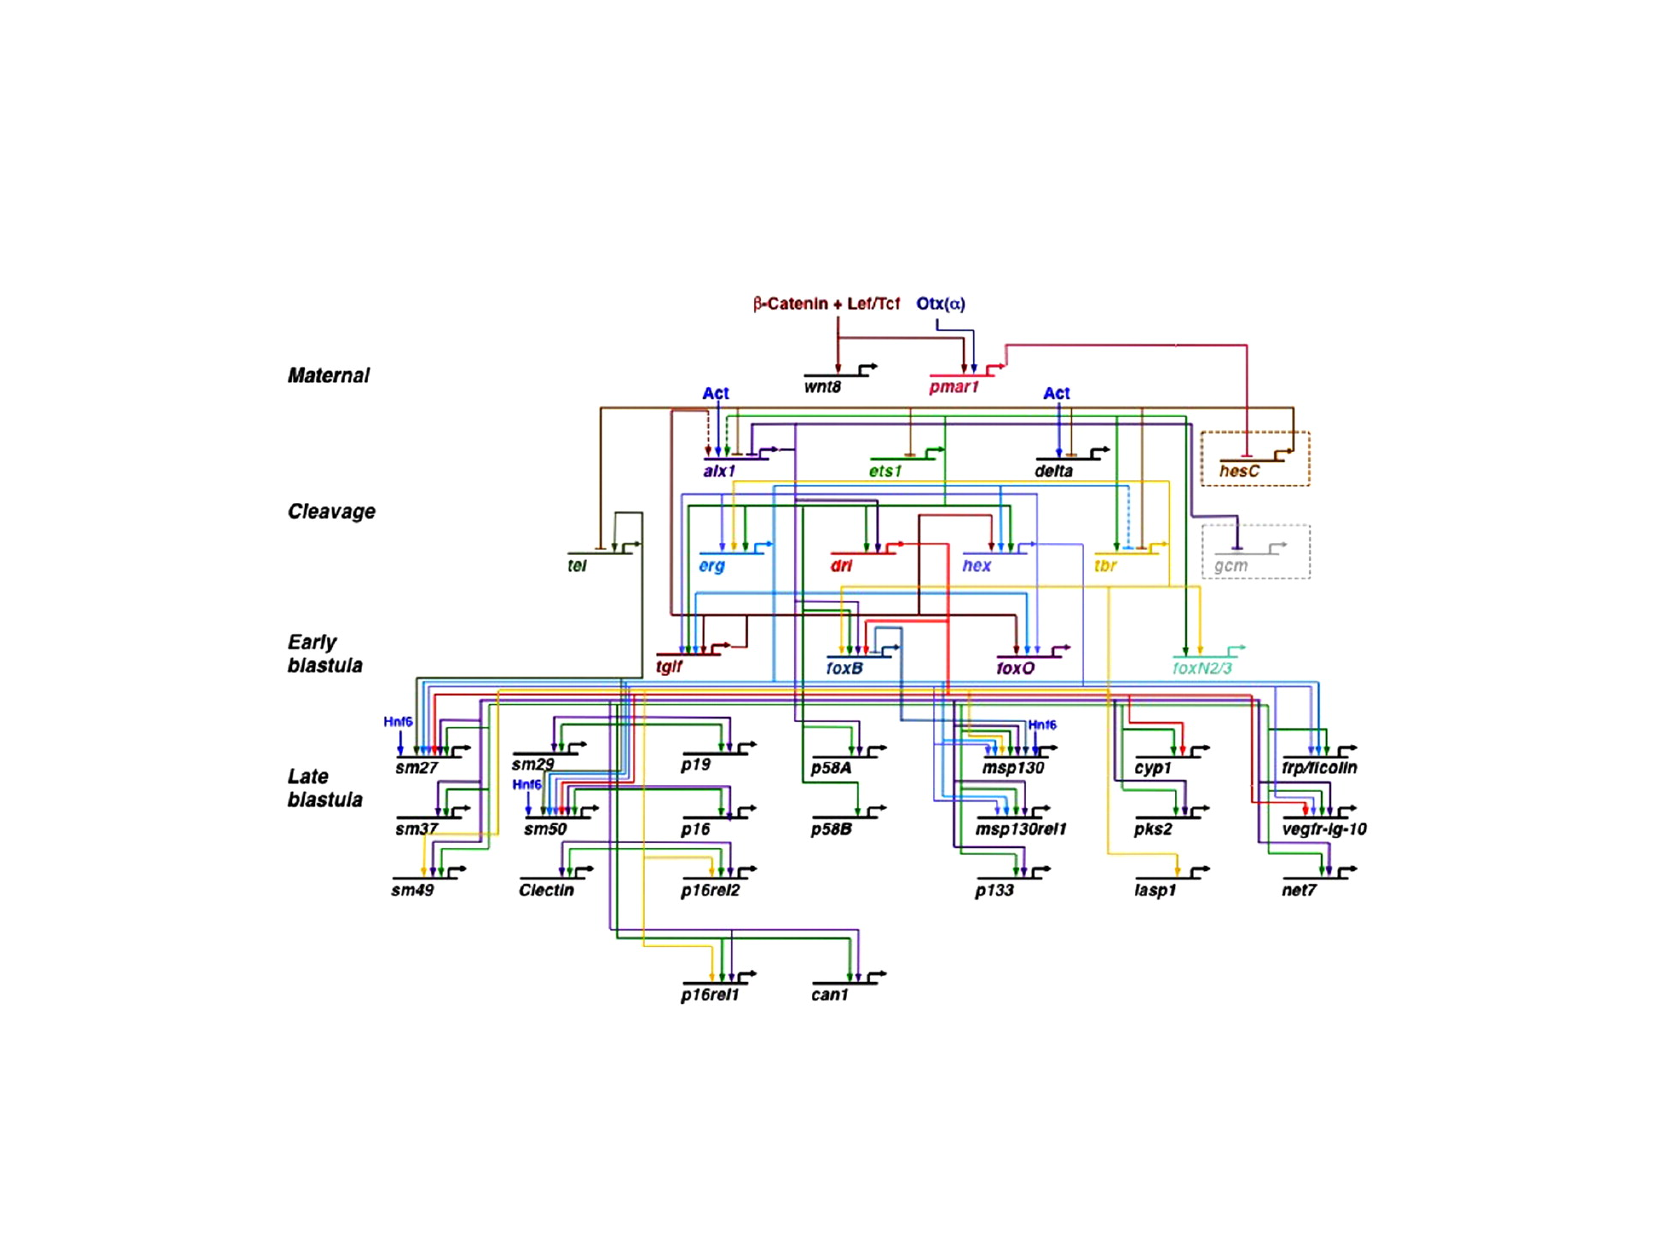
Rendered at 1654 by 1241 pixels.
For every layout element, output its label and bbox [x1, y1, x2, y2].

picture [281, 290, 1372, 1010]
